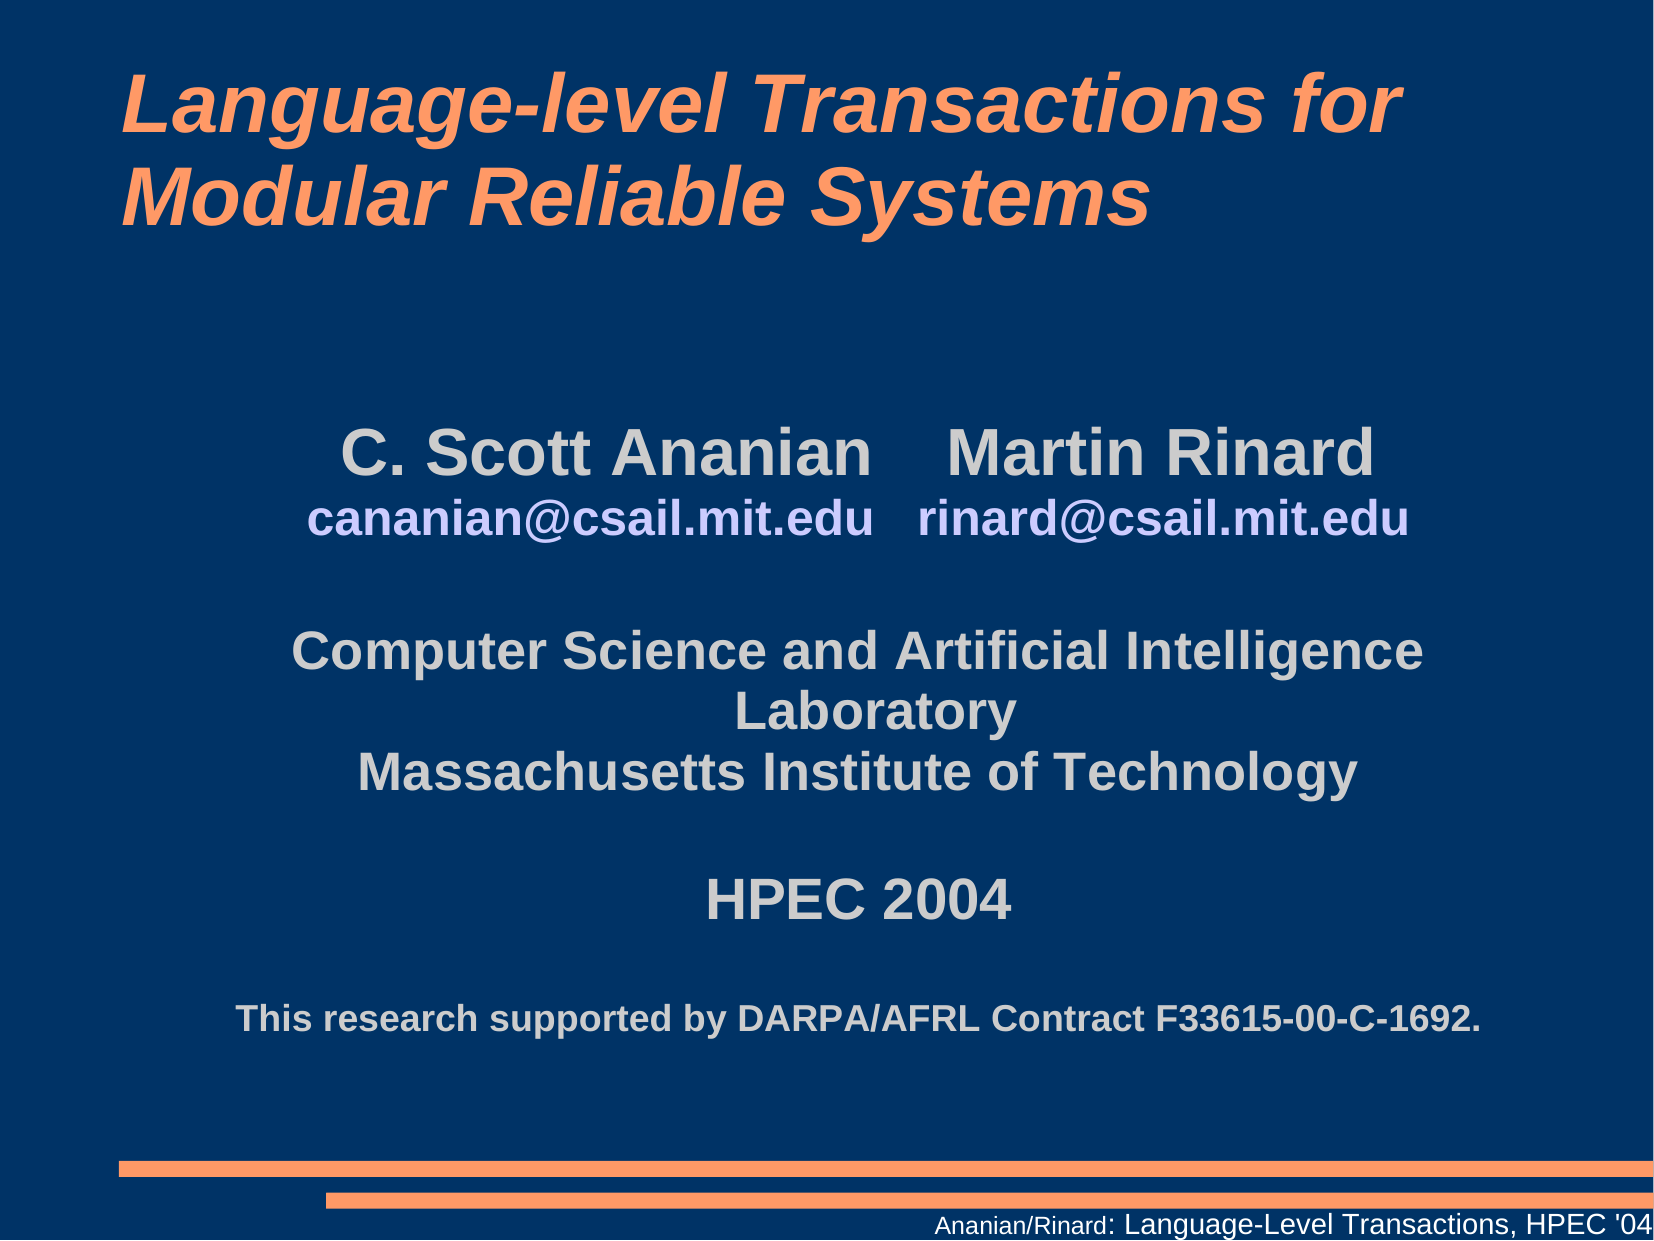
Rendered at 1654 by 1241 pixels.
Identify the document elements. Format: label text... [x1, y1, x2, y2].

subtitle C. Scott Ananian Martin Rinard cananian@csail.mit.edu rinard@csail.mit.edu Computer Science and Artificial Intelligence Laboratory Massachusetts Institute of Technology HPEC 2004 This research supported by DARPA/AFRL Contract F33615-00-C-1692. [121, 322, 1561, 1133]
title Language-level Transactions for Modular Reliable Systems [121, 46, 1534, 254]
